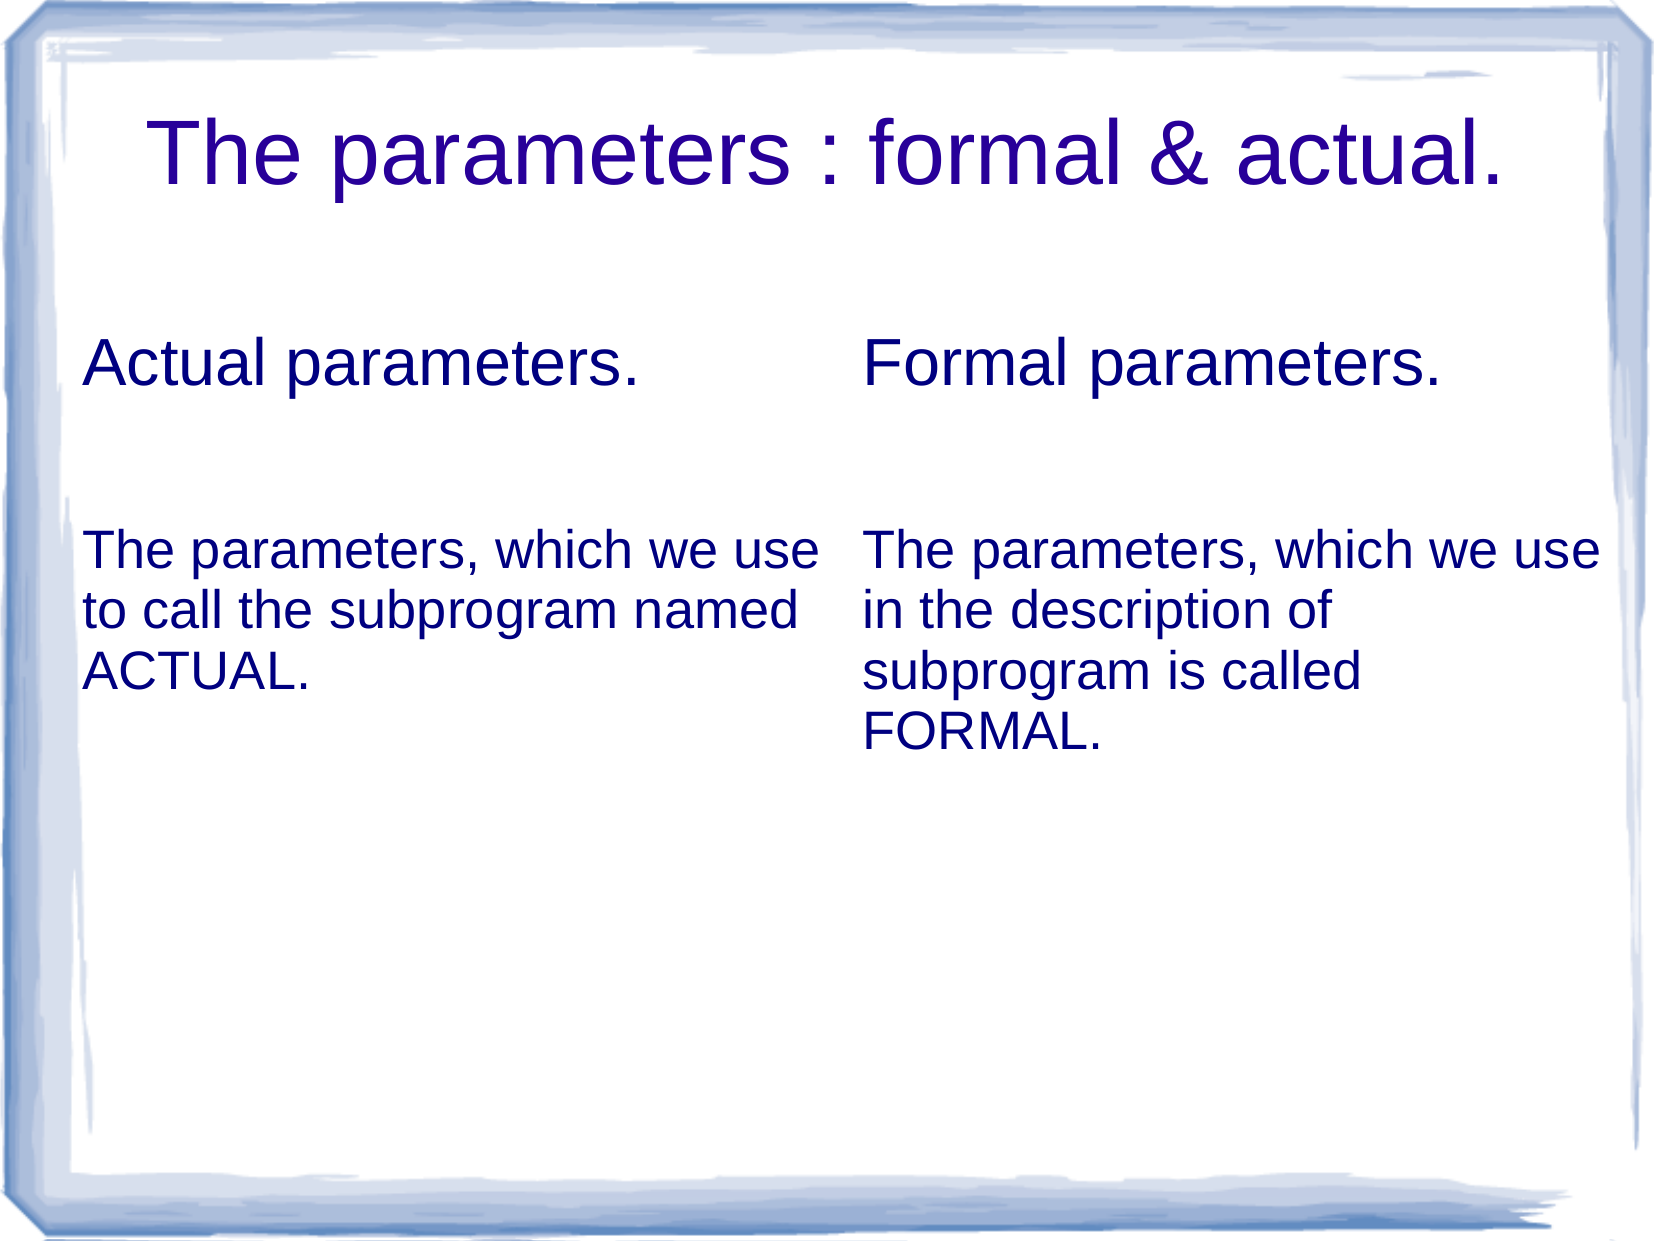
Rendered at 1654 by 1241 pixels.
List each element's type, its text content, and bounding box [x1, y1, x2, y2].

picture [0, 0, 1654, 1241]
list Actual parameters. The parameters, which we use to call the subprogram named ACTUAL. [82, 324, 863, 1004]
title The parameters : formal & actual. [82, 49, 1571, 257]
list Formal parameters. The parameters, which we use in the description of subprogram is called FORMAL. [862, 324, 1614, 990]
